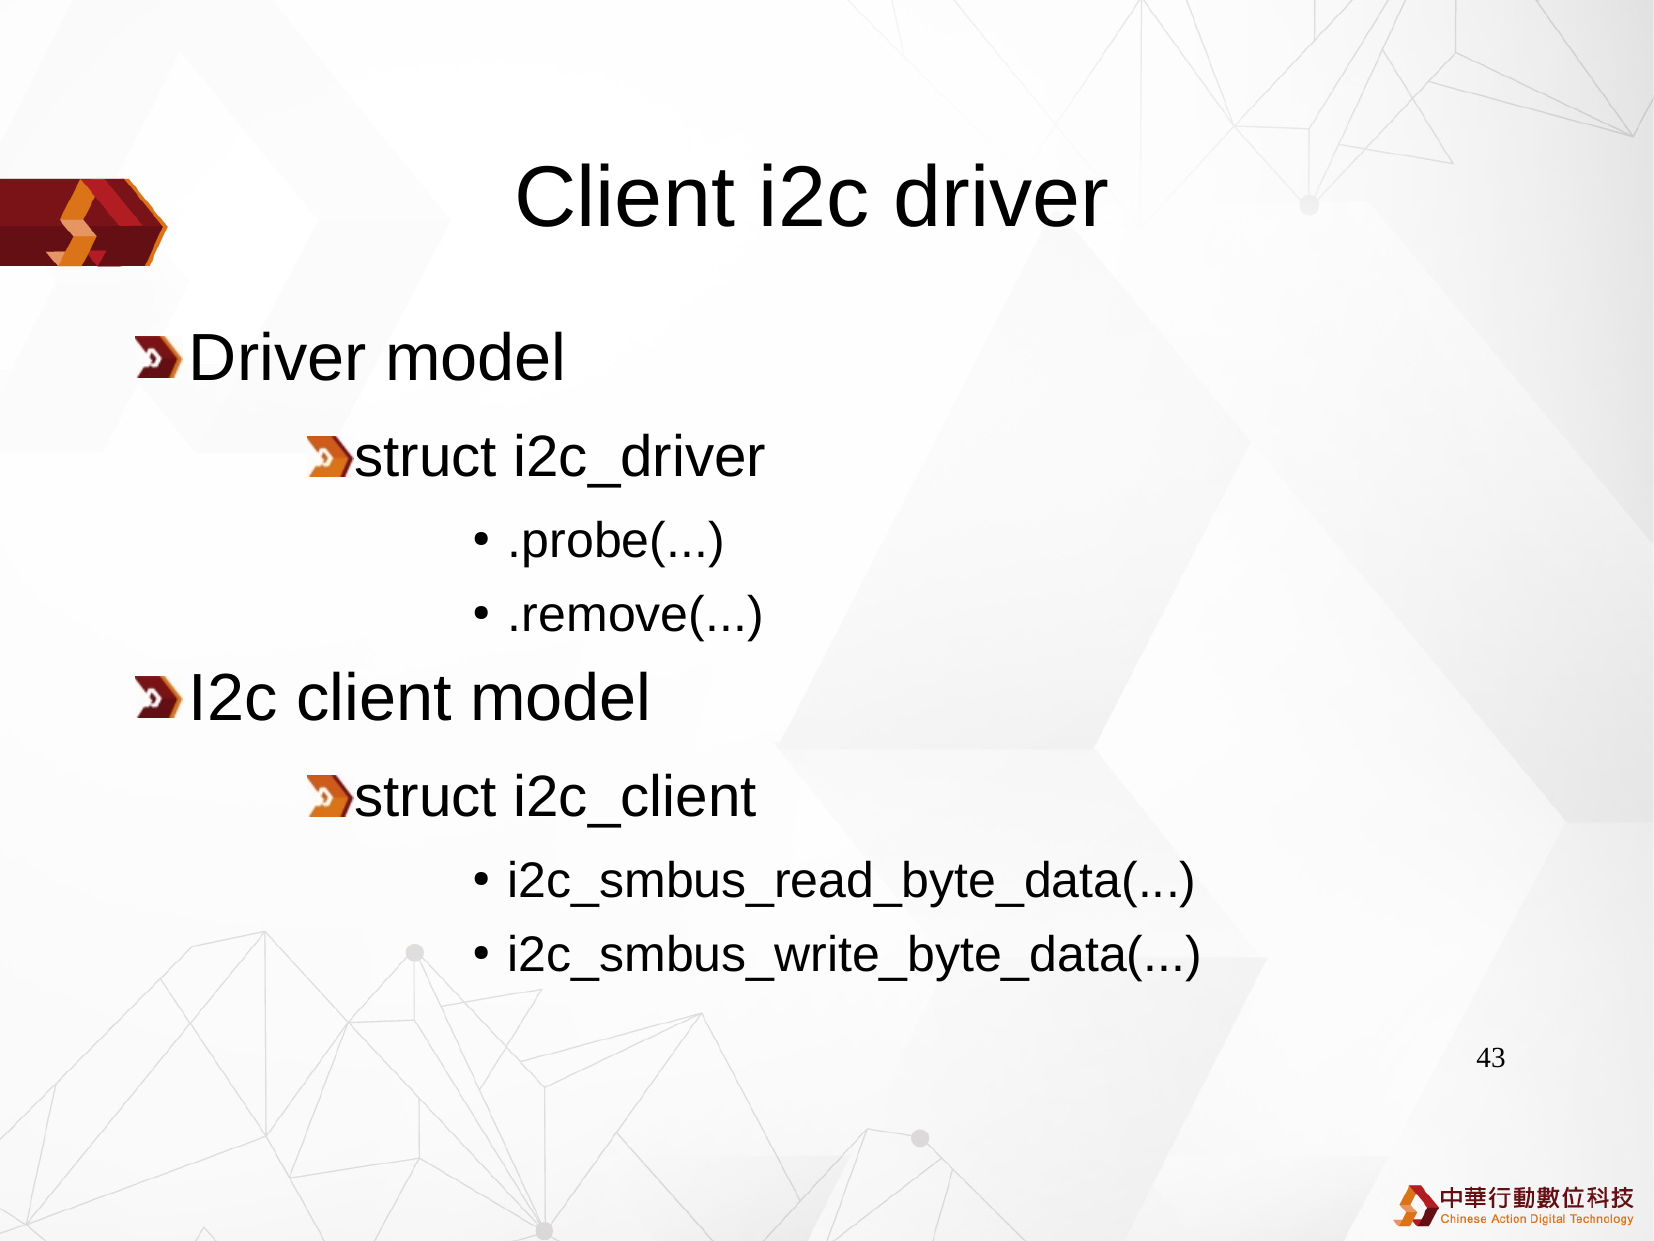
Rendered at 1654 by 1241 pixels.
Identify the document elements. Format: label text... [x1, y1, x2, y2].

title Client i2c driver [118, 112, 1506, 281]
picture [0, 0, 1654, 1241]
list Driver model struct i2c_driver .probe(...) .remove(...) I2c client model struct i2c_client i2c_smbus_read_byte_data(...) i2c_smbus_write_byte_data(...) [118, 319, 1571, 1040]
